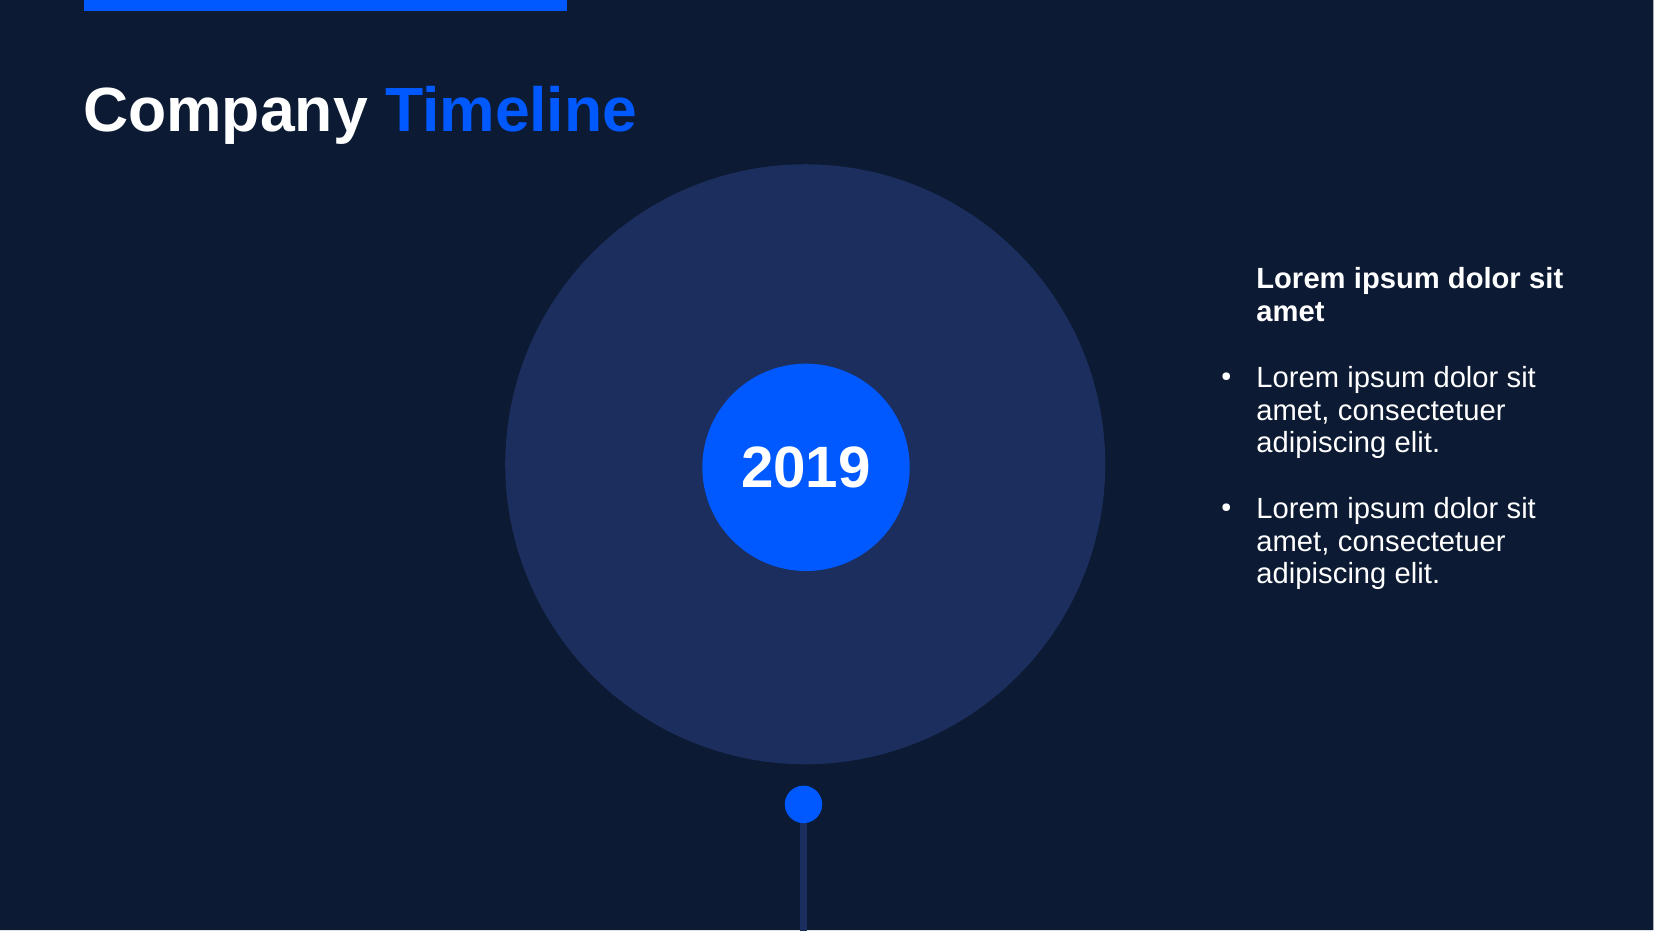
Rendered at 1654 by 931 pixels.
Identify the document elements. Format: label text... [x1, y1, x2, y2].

text_box [784, 785, 823, 824]
text_box 2019 [702, 363, 910, 572]
text_box [505, 164, 1106, 765]
text_box Lorem ipsum dolor sit amet Lorem ipsum dolor sit amet, consectetuer adipiscing elit. Lorem ipsum dolor sit amet, consectetuer adipiscing elit. [1220, 262, 1576, 713]
title Company Timeline [83, 75, 1570, 188]
